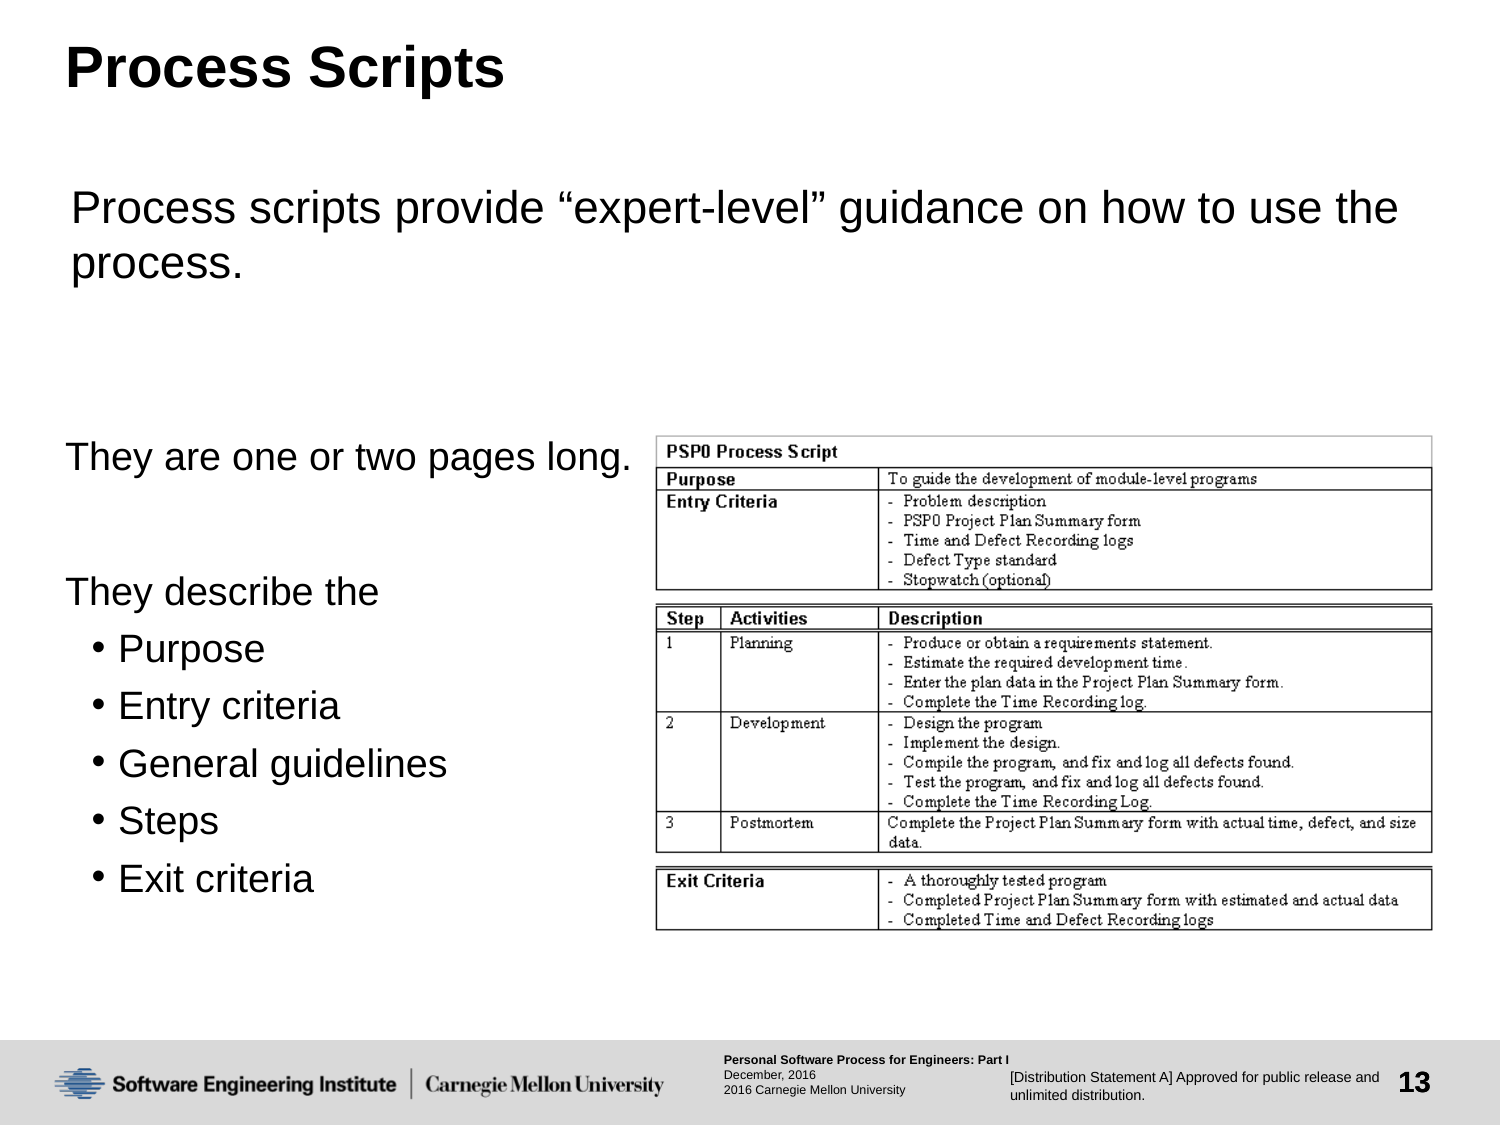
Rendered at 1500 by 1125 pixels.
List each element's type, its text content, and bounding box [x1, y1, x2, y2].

picture [46, 1061, 673, 1104]
list They are one or two pages long. They describe the Purpose Entry criteria General guidelines Steps Exit criteria [64, 430, 641, 929]
list Process scripts provide “expert-level” guidance on how to use the process. [70, 177, 1436, 1000]
title Process Scripts [65, 37, 1313, 148]
